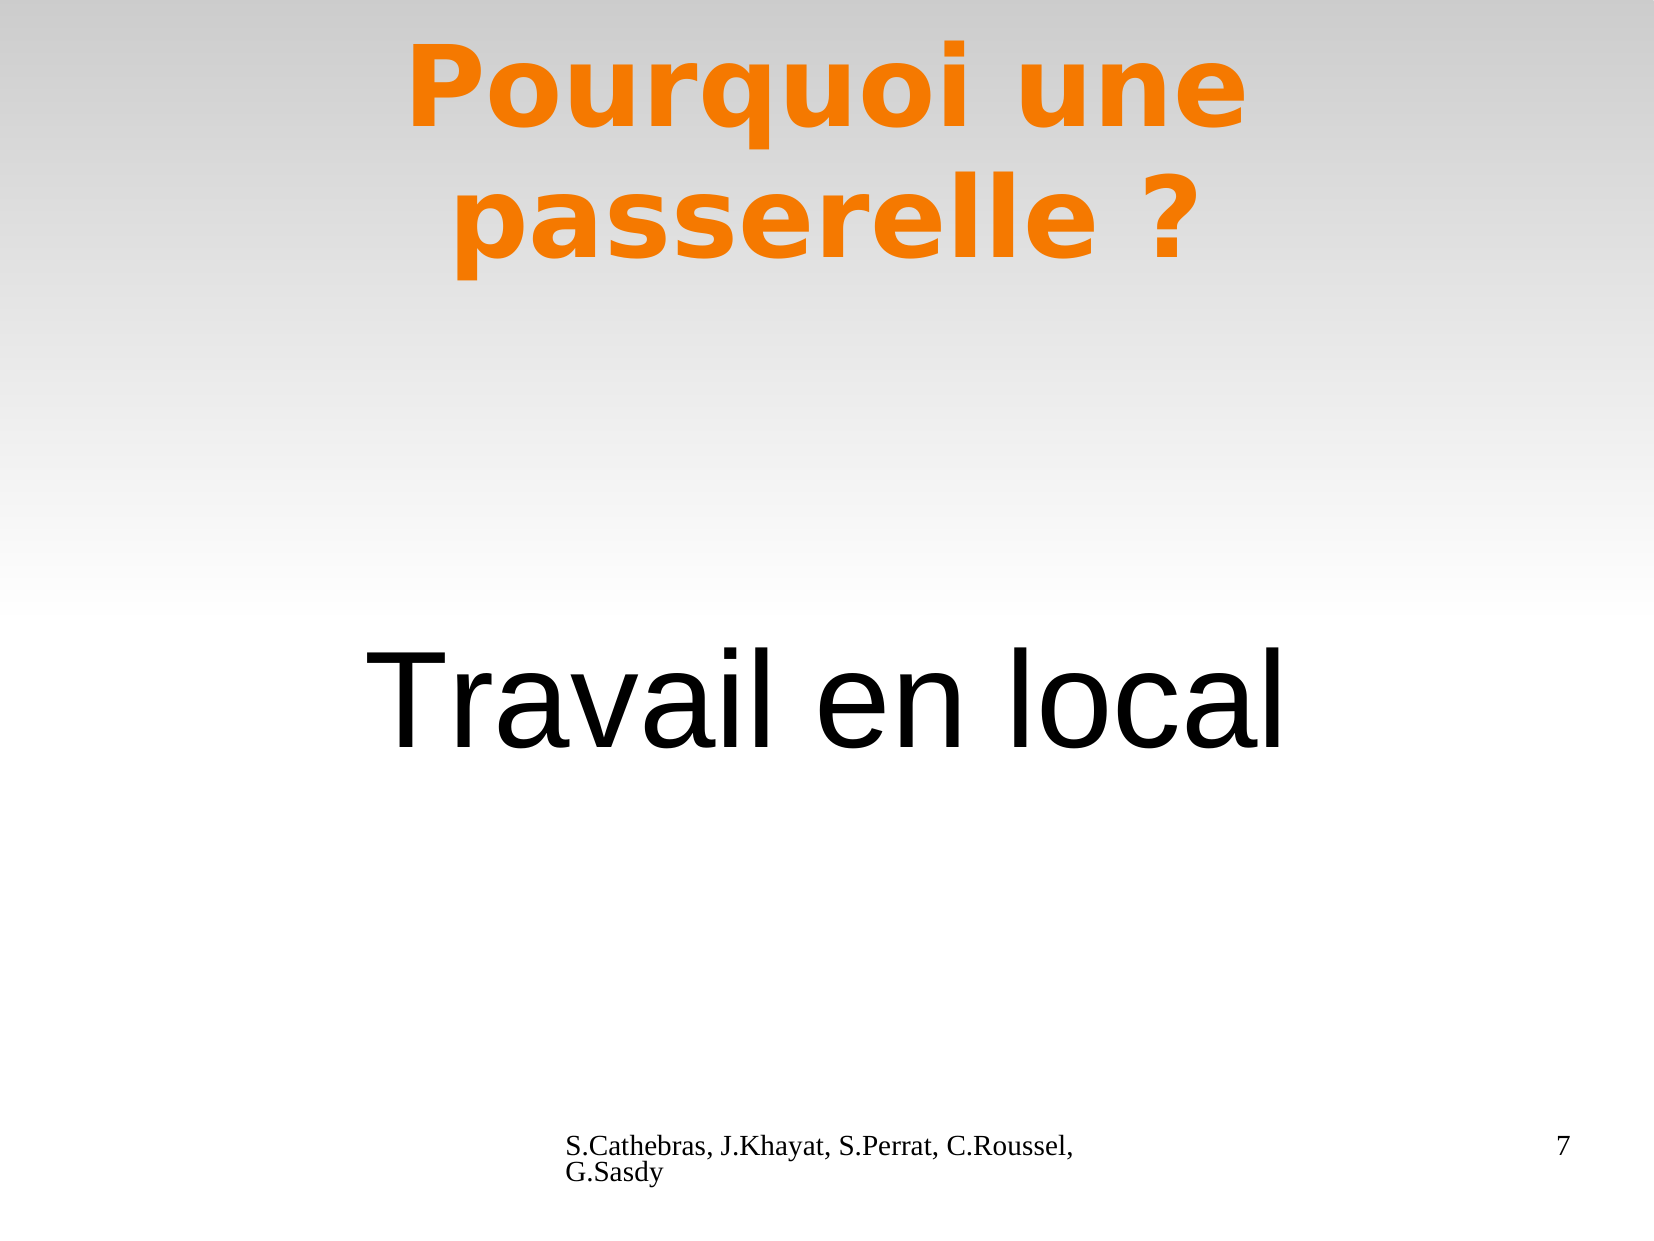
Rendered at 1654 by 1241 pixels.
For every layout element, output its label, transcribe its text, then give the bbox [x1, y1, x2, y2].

subtitle Travail en local [82, 290, 1571, 1109]
title Pourquoi une passerelle ? [82, 49, 1571, 257]
